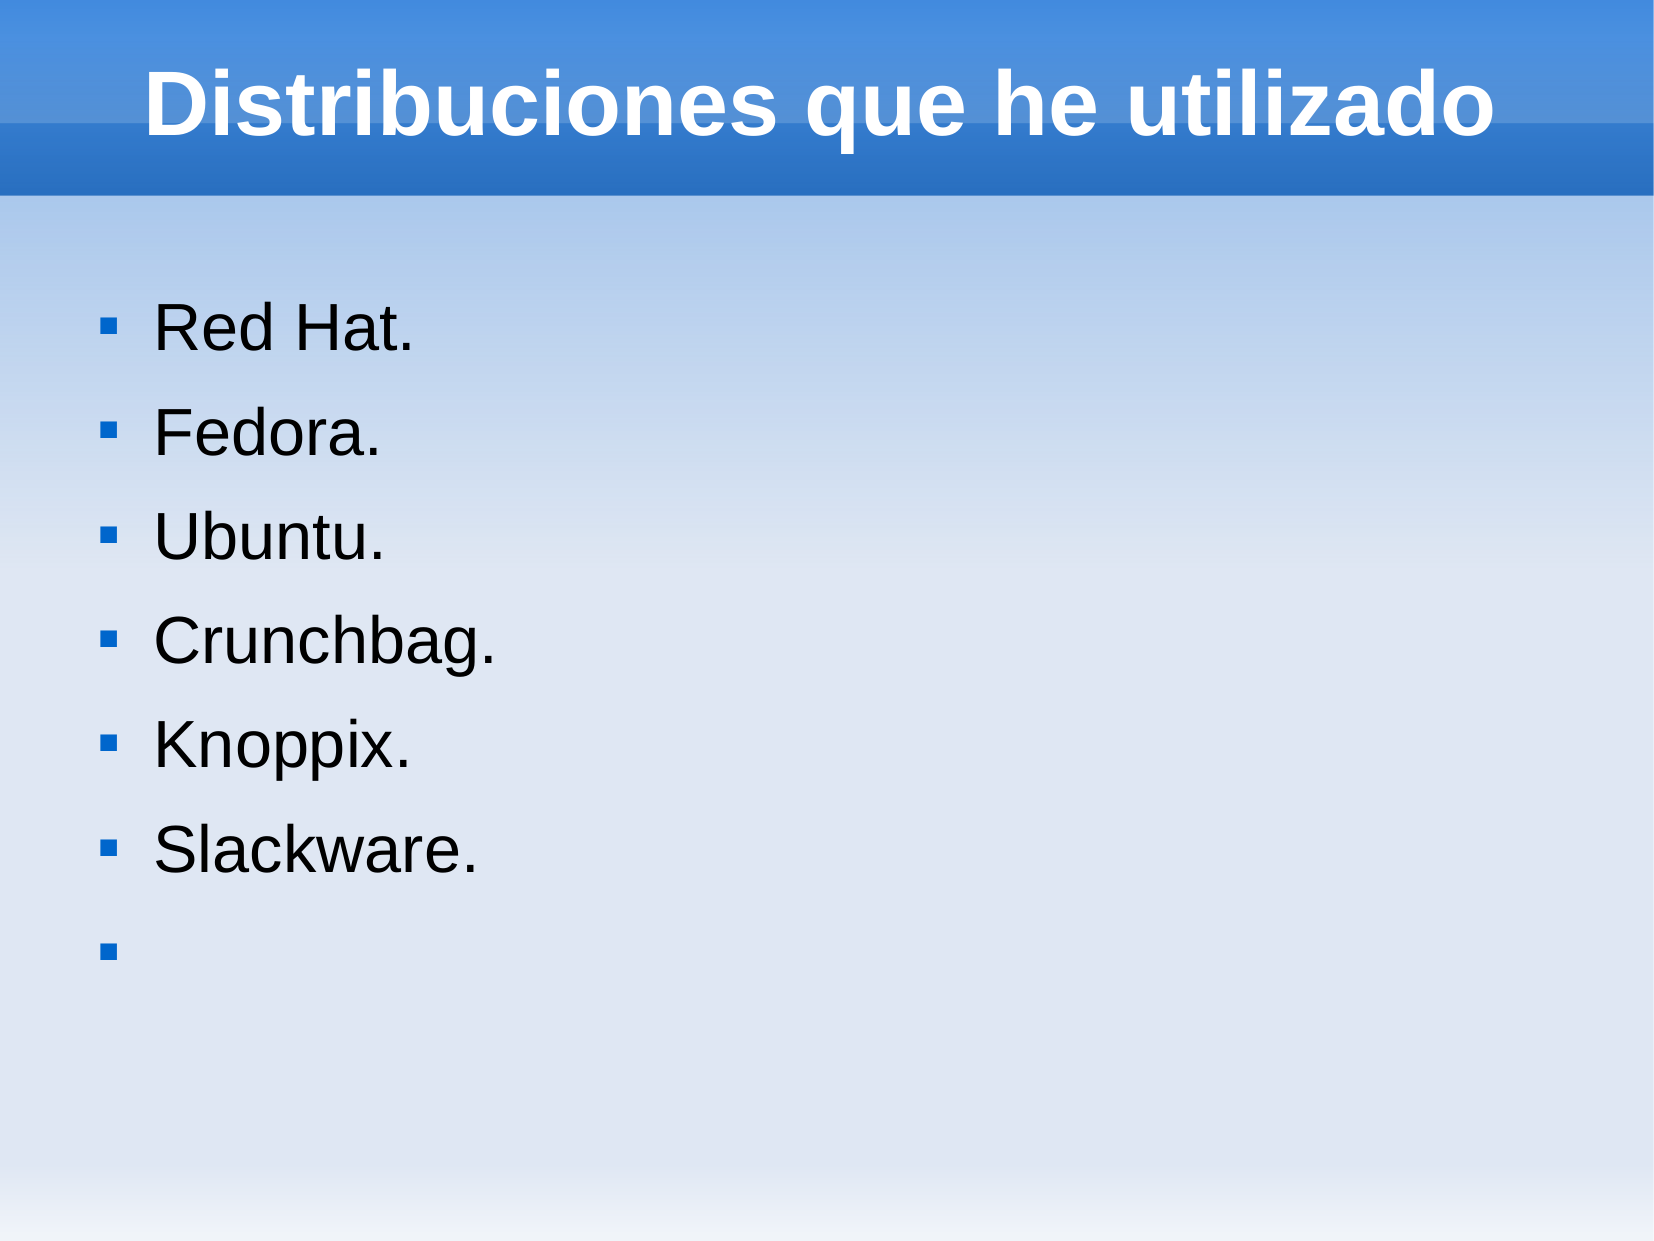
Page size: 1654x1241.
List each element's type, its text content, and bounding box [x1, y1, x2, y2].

list Red Hat. Fedora. Ubuntu. Crunchbag. Knoppix. Slackware. [82, 290, 1571, 1094]
title Distribuciones que he utilizado [76, 0, 1565, 208]
picture [0, 0, 1654, 1241]
